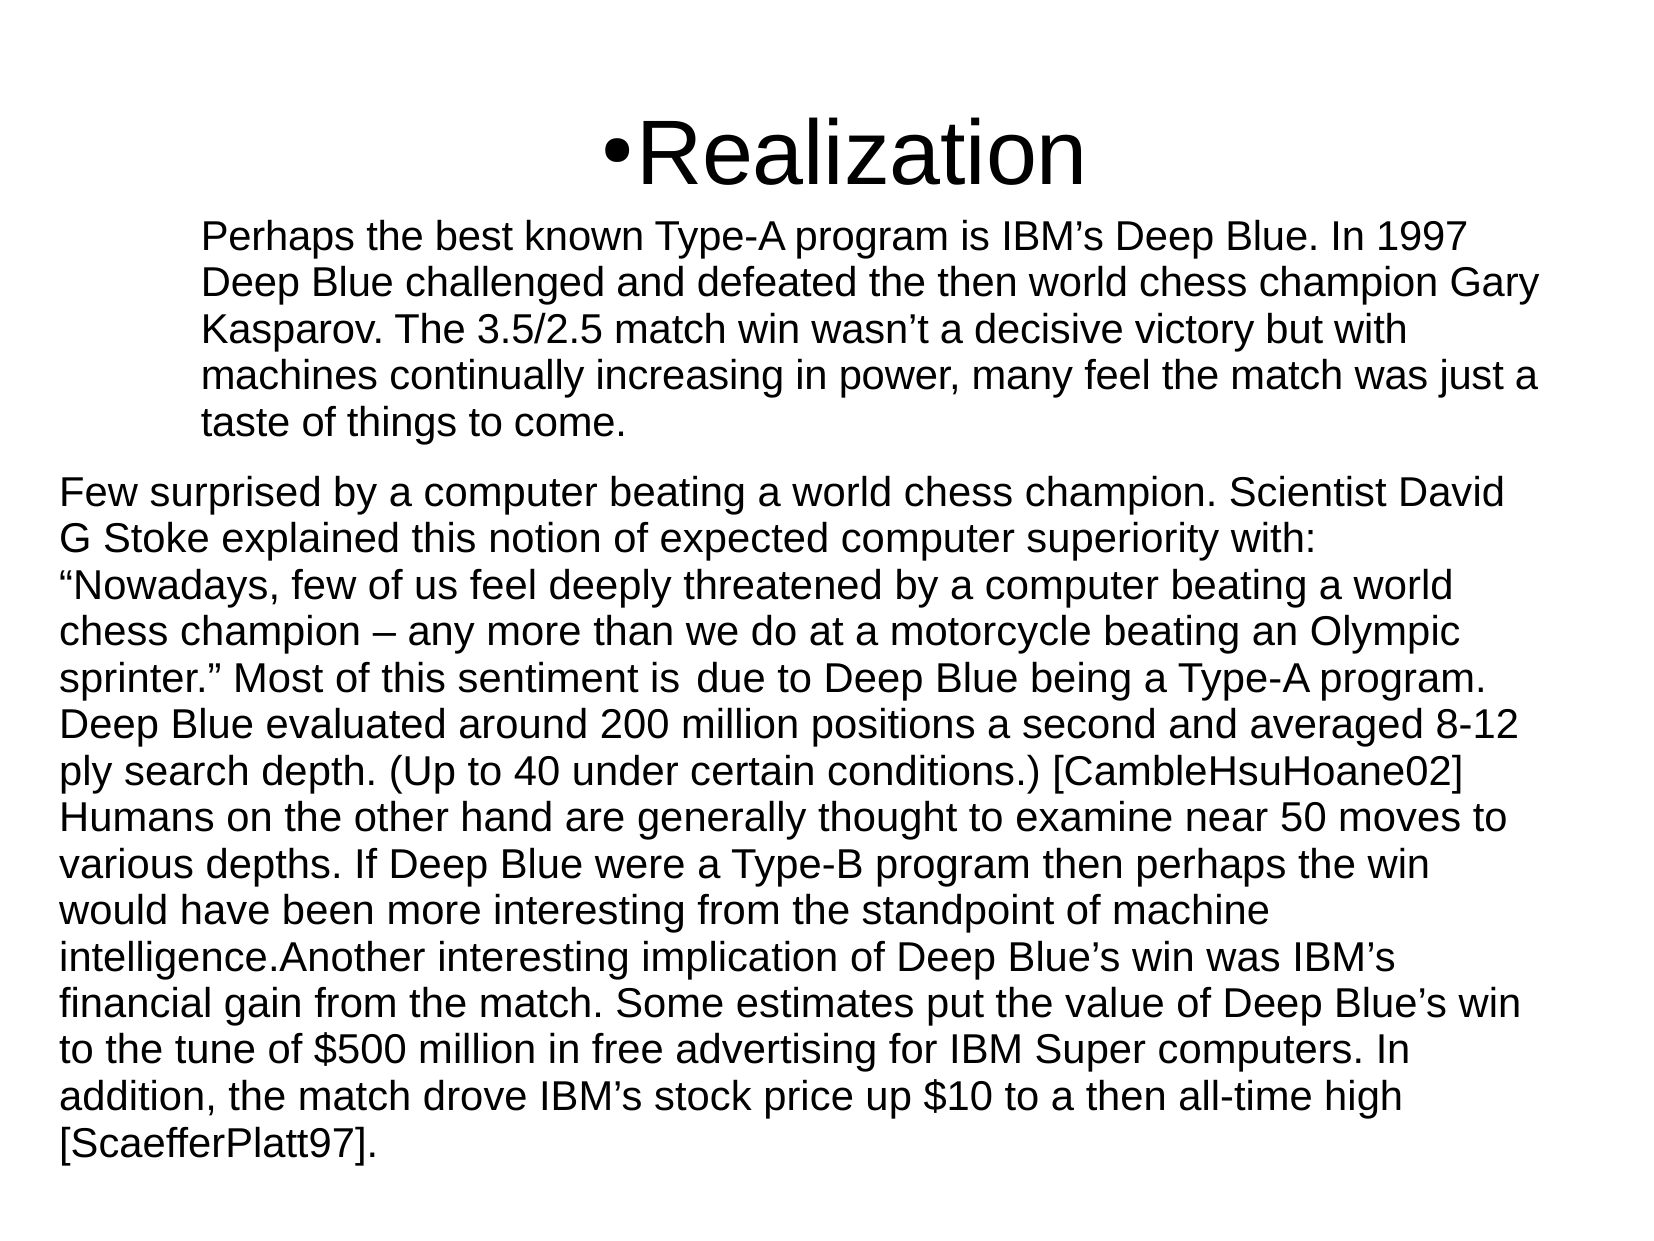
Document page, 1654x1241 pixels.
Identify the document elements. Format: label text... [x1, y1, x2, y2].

title Realization [82, 49, 1571, 257]
list Perhaps the best known Type-A program is IBM’s Deep Blue. In 1997 Deep Blue challenged and defeated the then world chess champion Gary Kasparov. The 3.5/2.5 match win wasn’t a decisive victory but with machines continually increasing in power, many feel the match was just a taste of things to come. Few surprised by a computer beating a world chess champion. Scientist David G Stoke explained this notion of expected computer superiority with: “Nowadays, few of us feel deeply threatened by a computer beating a world chess champion – any more than we do at a motorcycle beating an Olympic sprinter.” Most of this sentiment is due to Deep Blue being a Type-A program. Deep Blue evaluated around 200 million positions a second and averaged 8-12 ply search depth. (Up to 40 under certain conditions.) [CambleHsuHoane02] Humans on the other hand are generally thought to examine near 50 moves to various depths. If Deep Blue were a Type-B program then perhaps the win would have been more interesting from the standpoint of machine intelligence.Another interesting implication of Deep Blue’s win was IBM’s financial gain from the match. Some estimates put the value of Deep Blue’s win to the tune of $500 million in free advertising for IBM Super computers. In addition, the match drove IBM’s stock price up $10 to a then all-time high [ScaefferPlatt97]. [59, 212, 1548, 1172]
